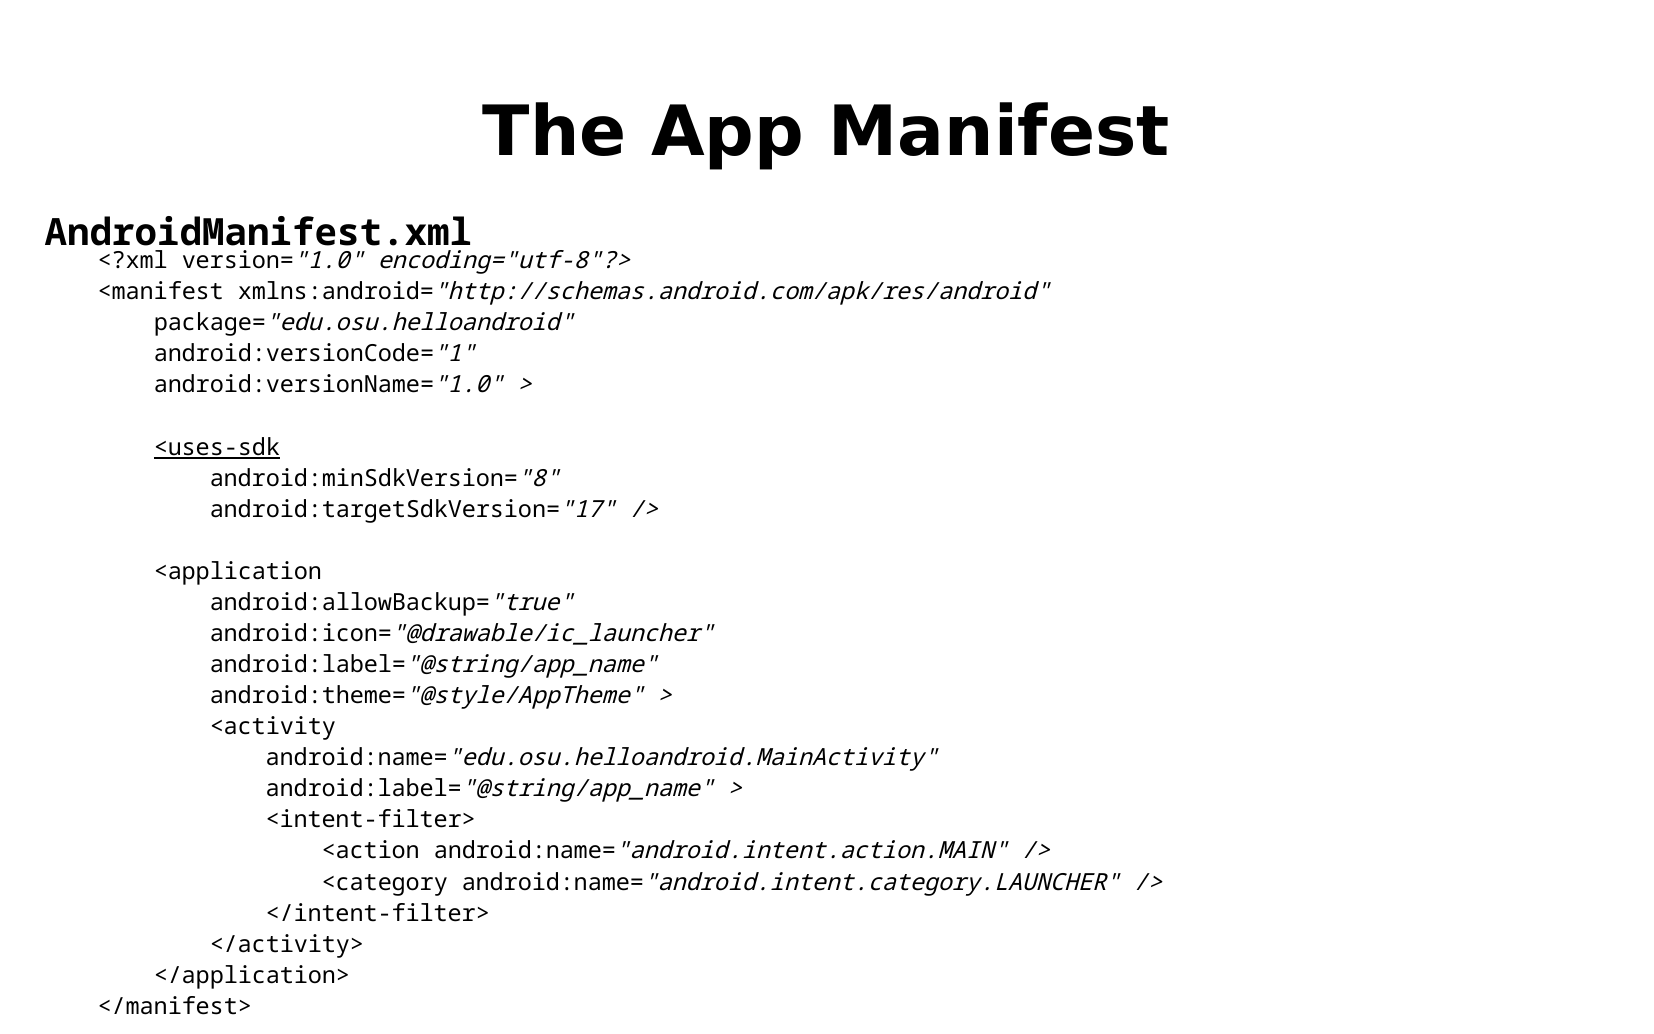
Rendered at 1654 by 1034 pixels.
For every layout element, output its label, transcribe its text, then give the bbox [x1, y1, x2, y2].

title The App Manifest [82, 41, 1571, 214]
text_box AndroidManifest.xml [29, 199, 826, 265]
list <?xml version="1.0" encoding="utf-8"?> <manifest xmlns:android="http://schemas.android.com/apk/res/android" package="edu.osu.helloandroid" android:versionCode="1" android:versionName="1.0" > <uses-sdk android:minSdkVersion="8" android:targetSdkVersion="17" /> <application android:allowBackup="true" android:icon="@drawable/ic_launcher" android:label="@string/app_name" android:theme="@style/AppTheme" > <activity android:name="edu.osu.helloandroid.MainActivity" android:label="@string/app_name" > <intent-filter> <action android:name="android.intent.action.MAIN" /> <category android:name="android.intent.category.LAUNCHER" /> </intent-filter> </activity> </application> </manifest> [82, 241, 1571, 1034]
